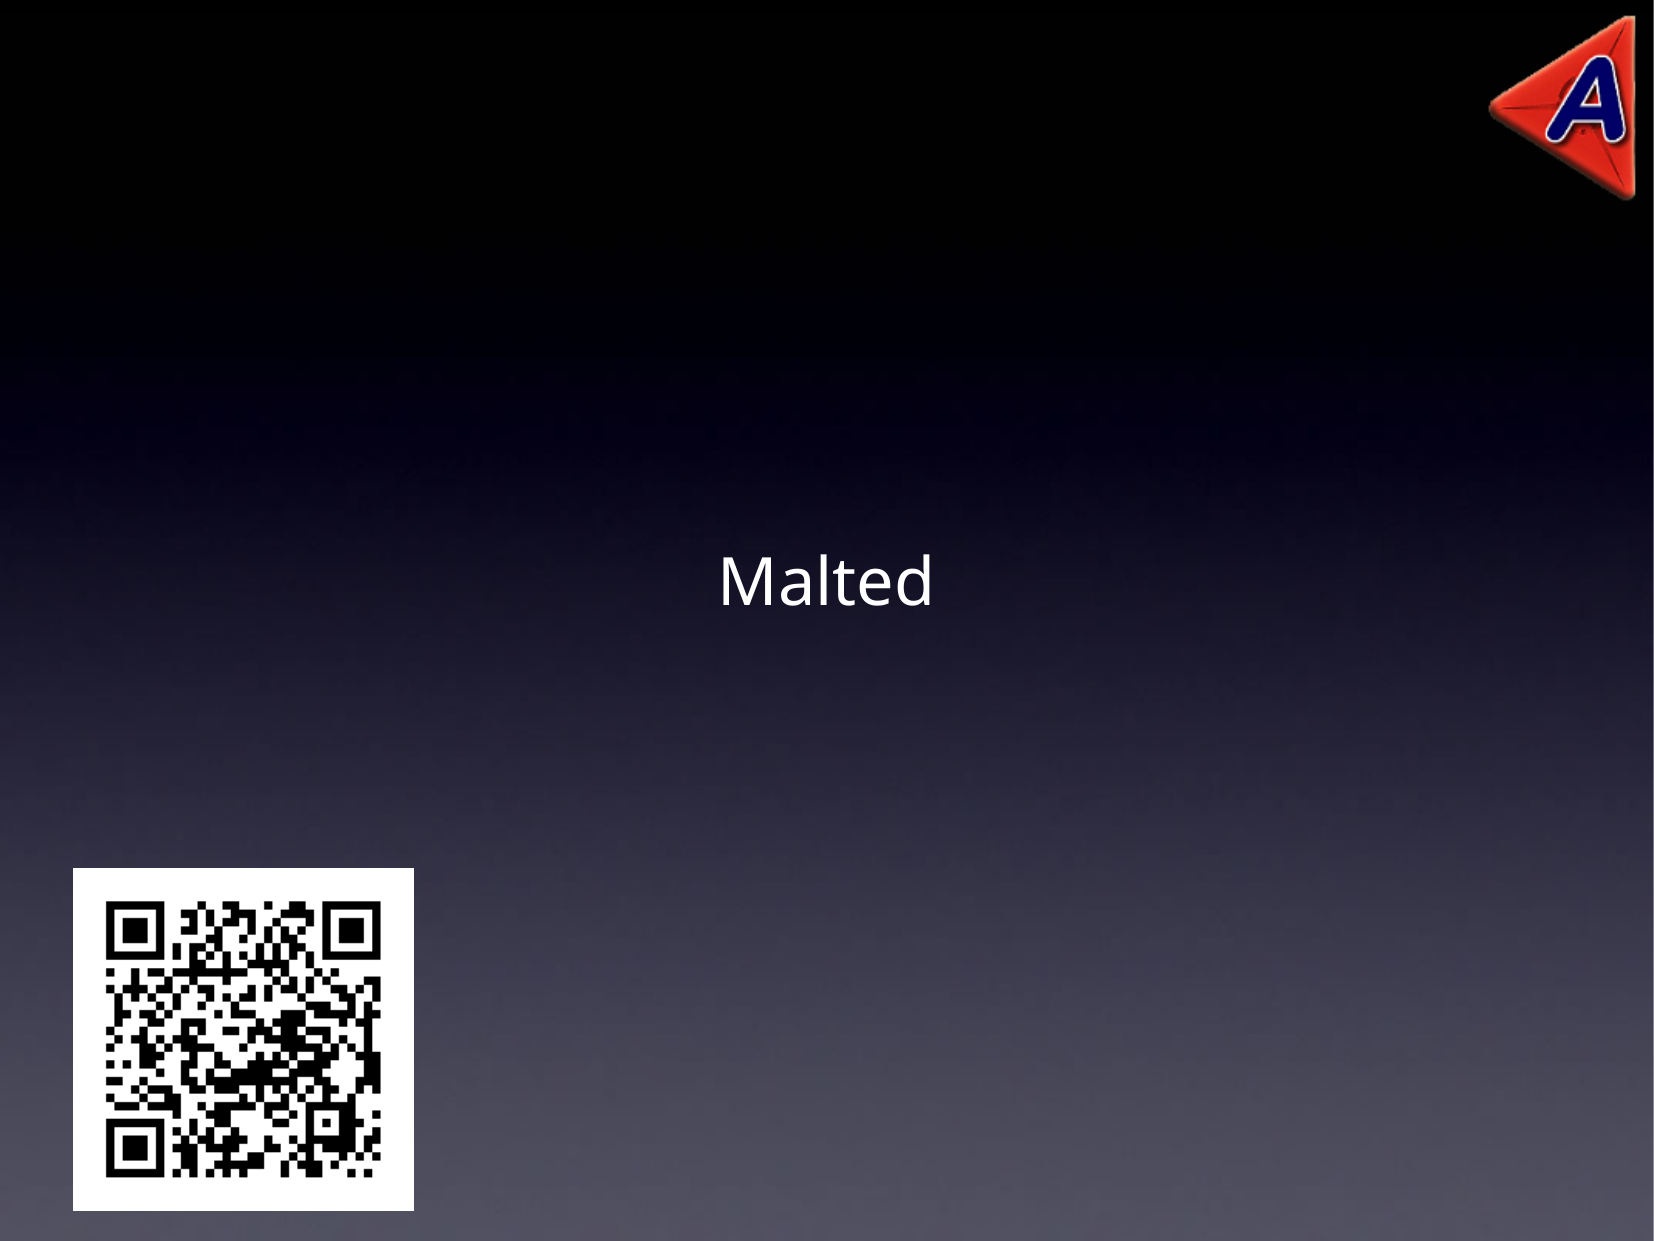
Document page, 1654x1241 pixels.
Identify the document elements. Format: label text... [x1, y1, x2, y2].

picture [0, 0, 1654, 1241]
subtitle Malted [82, 49, 1571, 1109]
